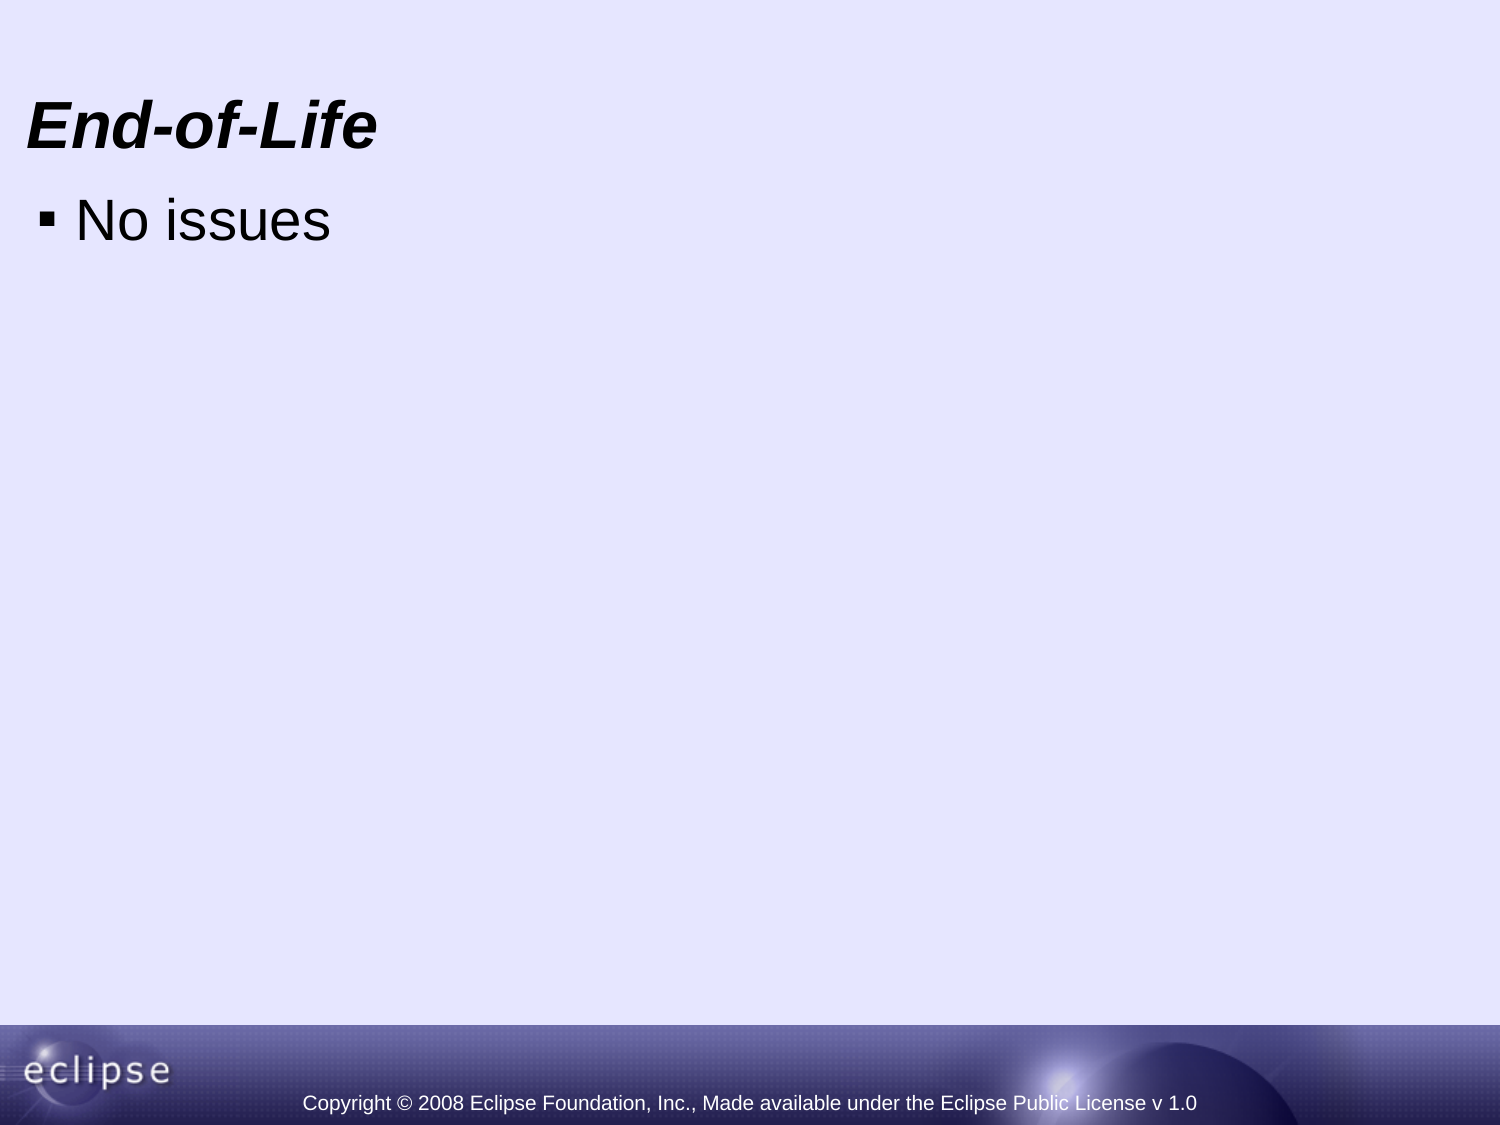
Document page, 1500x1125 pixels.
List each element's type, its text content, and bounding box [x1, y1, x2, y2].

list No issues [37, 187, 1463, 1021]
title End-of-Life [26, 84, 1474, 172]
picture [0, 1025, 1500, 1125]
